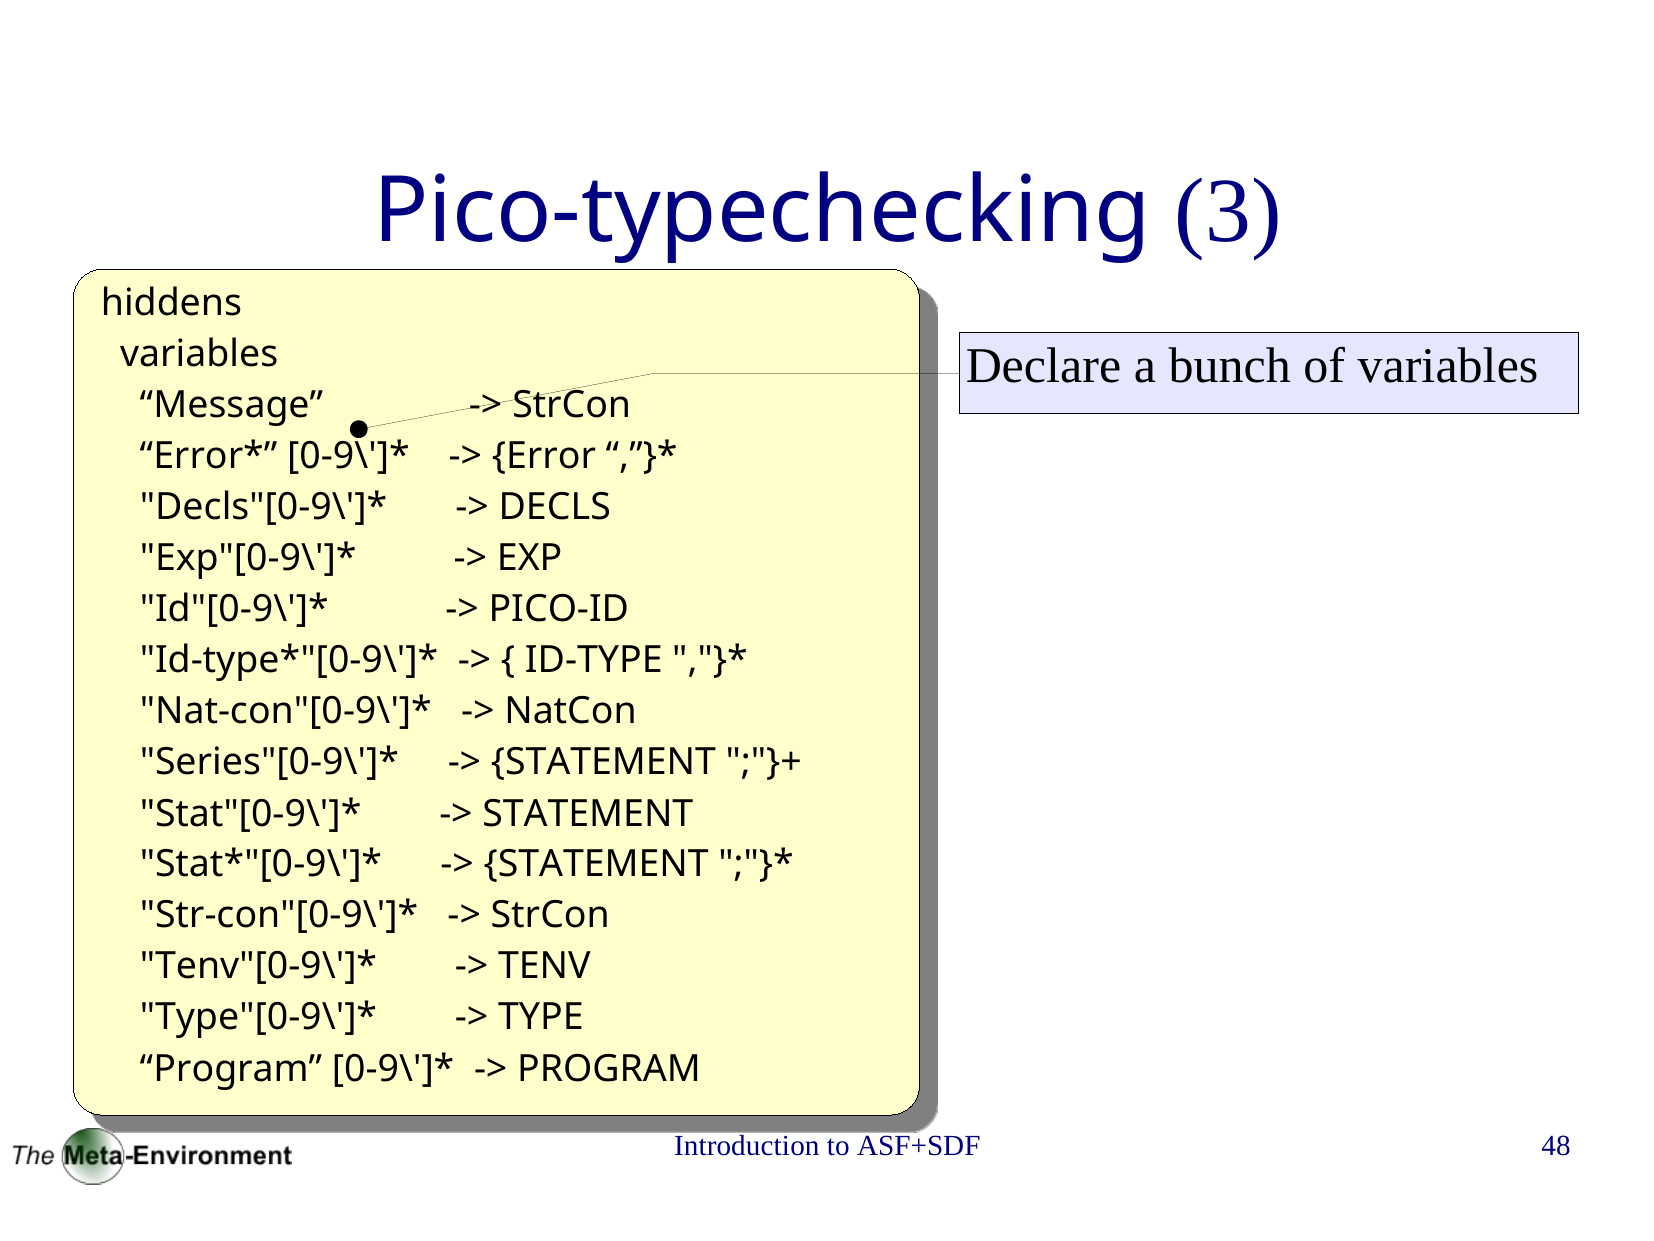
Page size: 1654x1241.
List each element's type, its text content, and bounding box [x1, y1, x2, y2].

title Pico-typechecking (3) [121, 102, 1534, 311]
text_box Declare a bunch of variables [959, 332, 1579, 414]
picture [13, 1128, 292, 1185]
text_box hiddens variables “Message” -> StrCon “Error*” [0-9\']* -> {Error “,”}* "Decls"[0-9\']* -> DECLS "Exp"[0-9\']* -> EXP "Id"[0-9\']* -> PICO-ID "Id-type*"[0-9\']* -> { ID-TYPE ","}* "Nat-con"[0-9\']* -> NatCon "Series"[0-9\']* -> {STATEMENT ";"}+ "Stat"[0-9\']* -> STATEMENT "Stat*"[0-9\']* -> {STATEMENT ";"}* "Str-con"[0-9\']* -> StrCon "Tenv"[0-9\']* -> TENV "Type"[0-9\']* -> TYPE “Program” [0-9\']* -> PROGRAM [85, 268, 967, 1120]
text_box [73, 274, 85, 1110]
